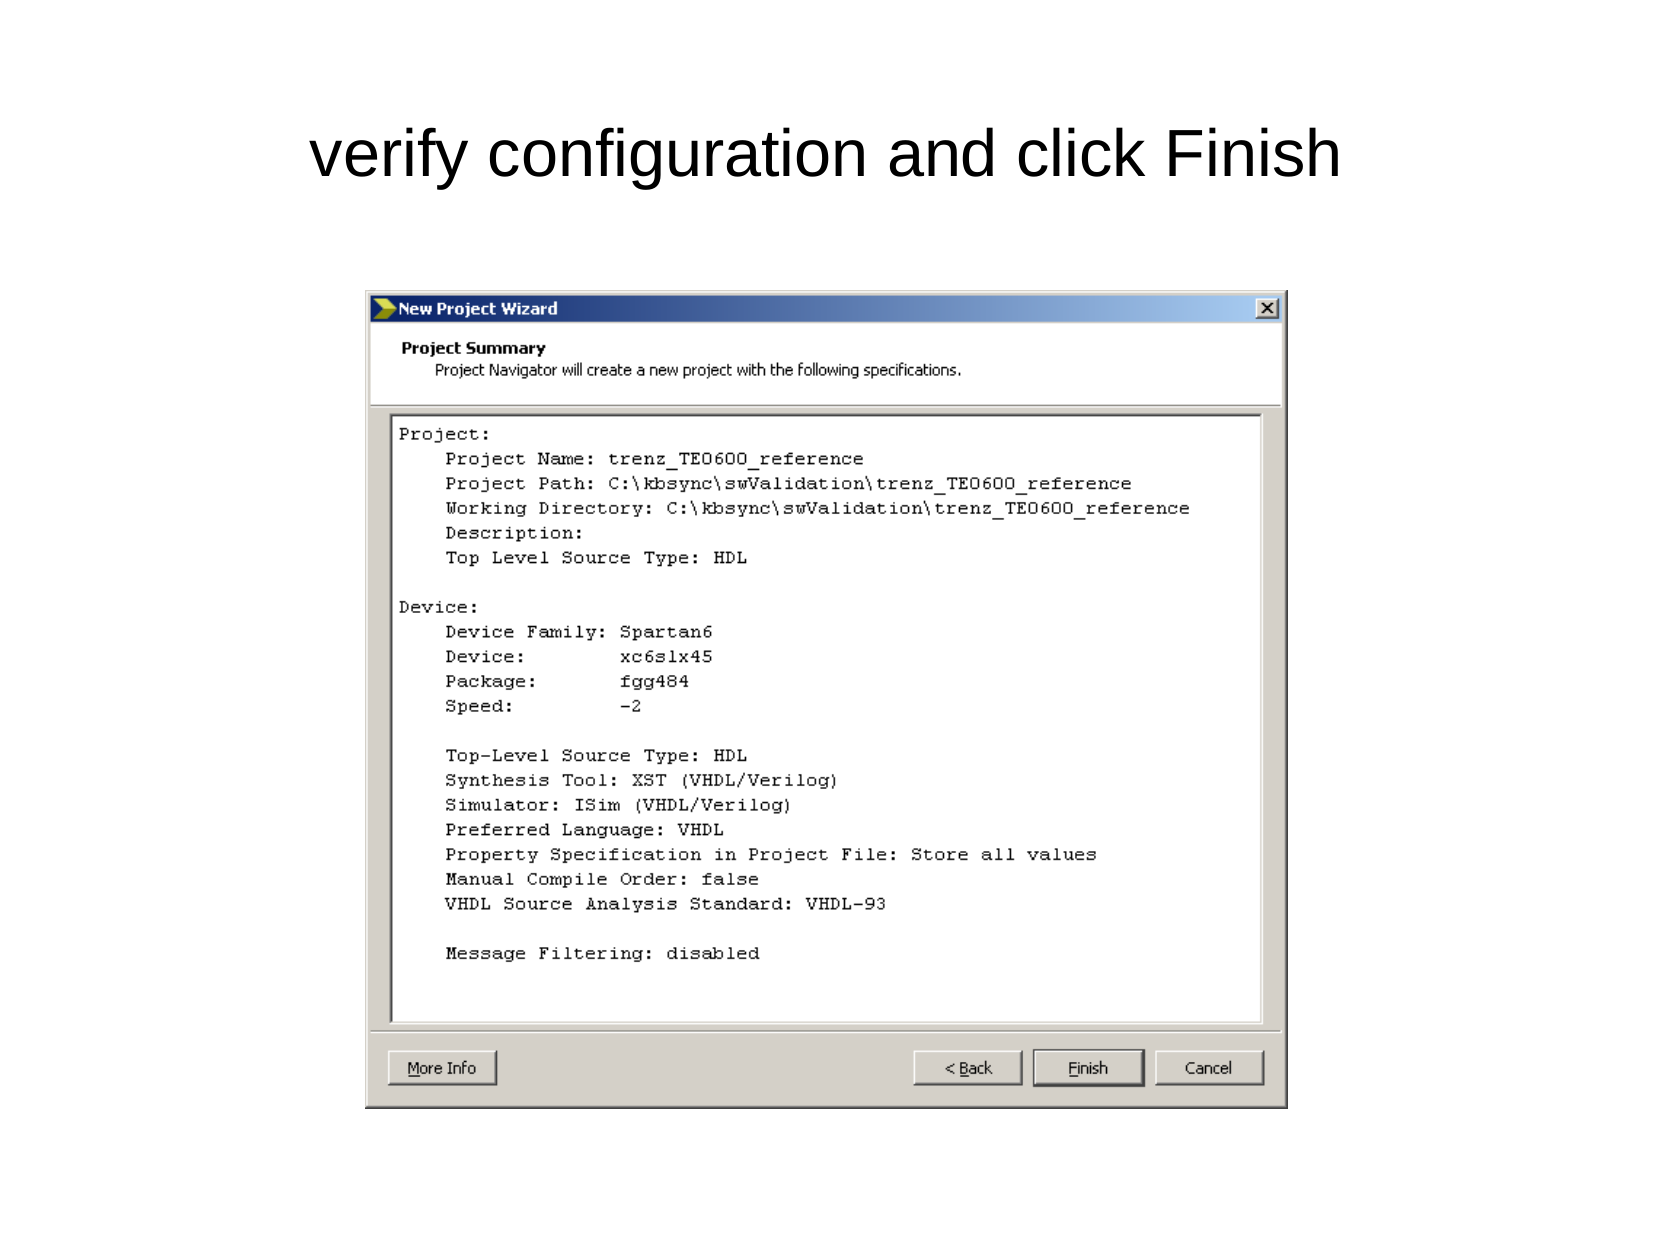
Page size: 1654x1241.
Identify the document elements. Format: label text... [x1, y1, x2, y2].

title verify configuration and click Finish [82, 49, 1571, 257]
picture [365, 290, 1288, 1109]
